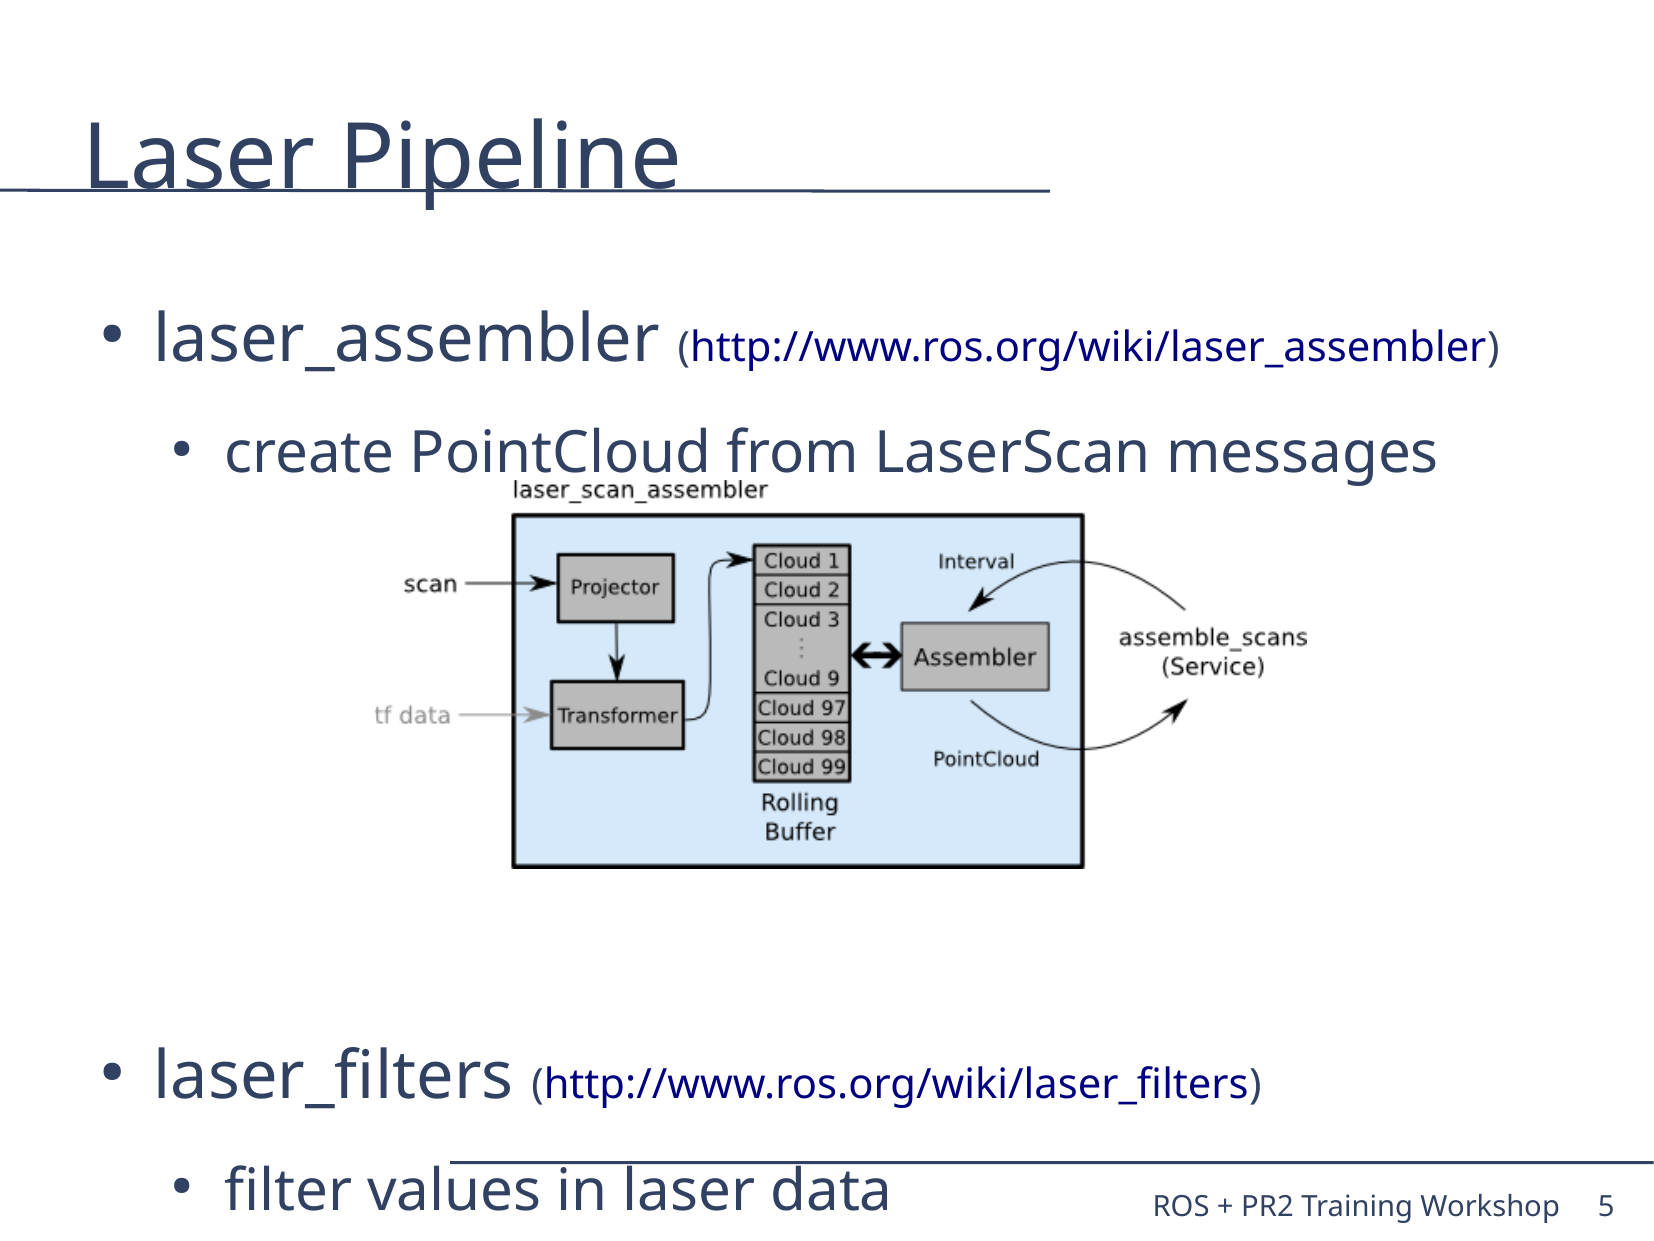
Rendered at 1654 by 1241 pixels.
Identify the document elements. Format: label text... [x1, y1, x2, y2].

list laser_assembler (http://www.ros.org/wiki/laser_assembler) create PointCloud from LaserScan messages laser_filters (http://www.ros.org/wiki/laser_filters) filter values in laser data [82, 290, 1571, 1109]
picture [375, 480, 1307, 869]
title Laser Pipeline [82, 49, 1571, 257]
